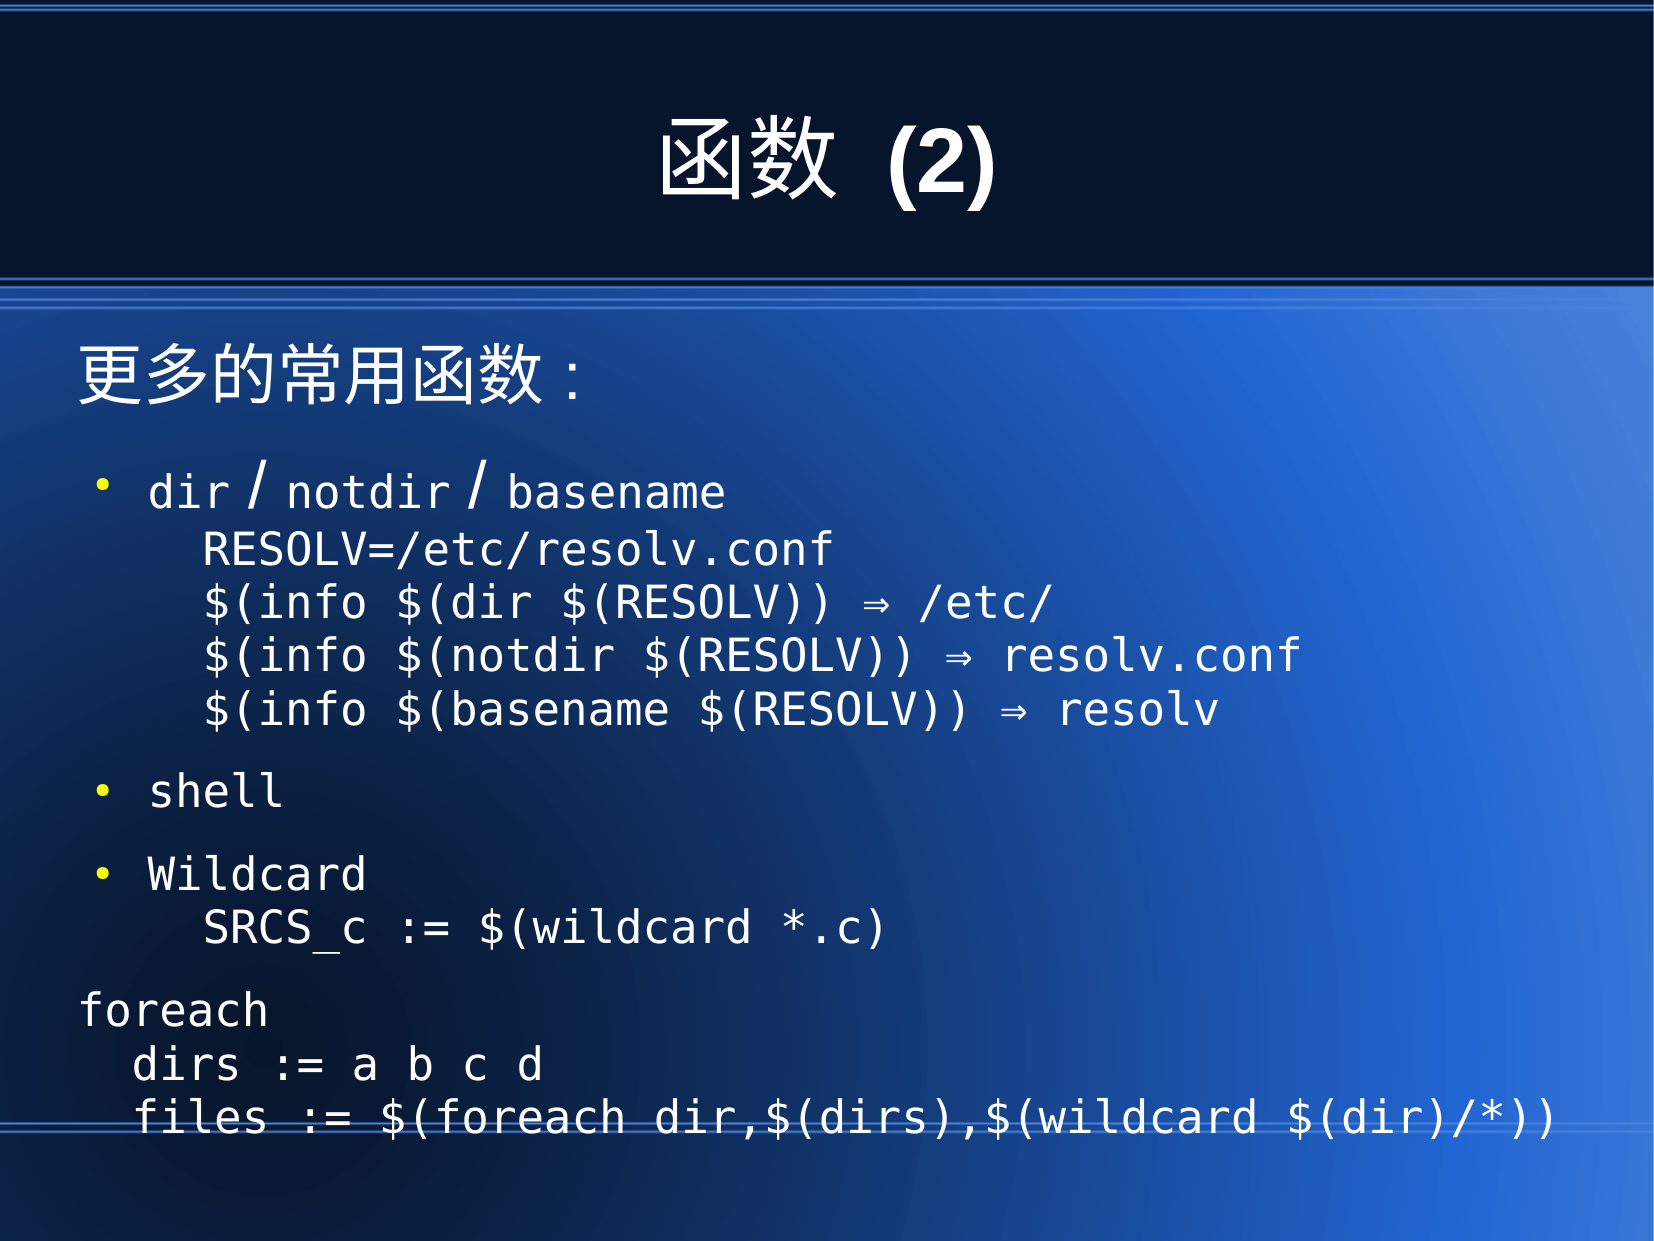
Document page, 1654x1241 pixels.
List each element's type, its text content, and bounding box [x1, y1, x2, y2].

list 更多的常用函数: dir / notdir / basename RESOLV=/etc/resolv.conf $(info $(dir $(RESOLV)) ⇒ /etc/ $(info $(notdir $(RESOLV)) ⇒ resolv.conf $(info $(basename $(RESOLV)) ⇒ resolv shell Wildcard SRCS_c := $(wildcard *.c) foreach dirs := a b c d files := $(foreach dir,$(dirs),$(wildcard $(dir)/*)) [76, 321, 1565, 1138]
title 函数 (2) [82, 49, 1571, 257]
picture [0, 0, 1654, 1241]
